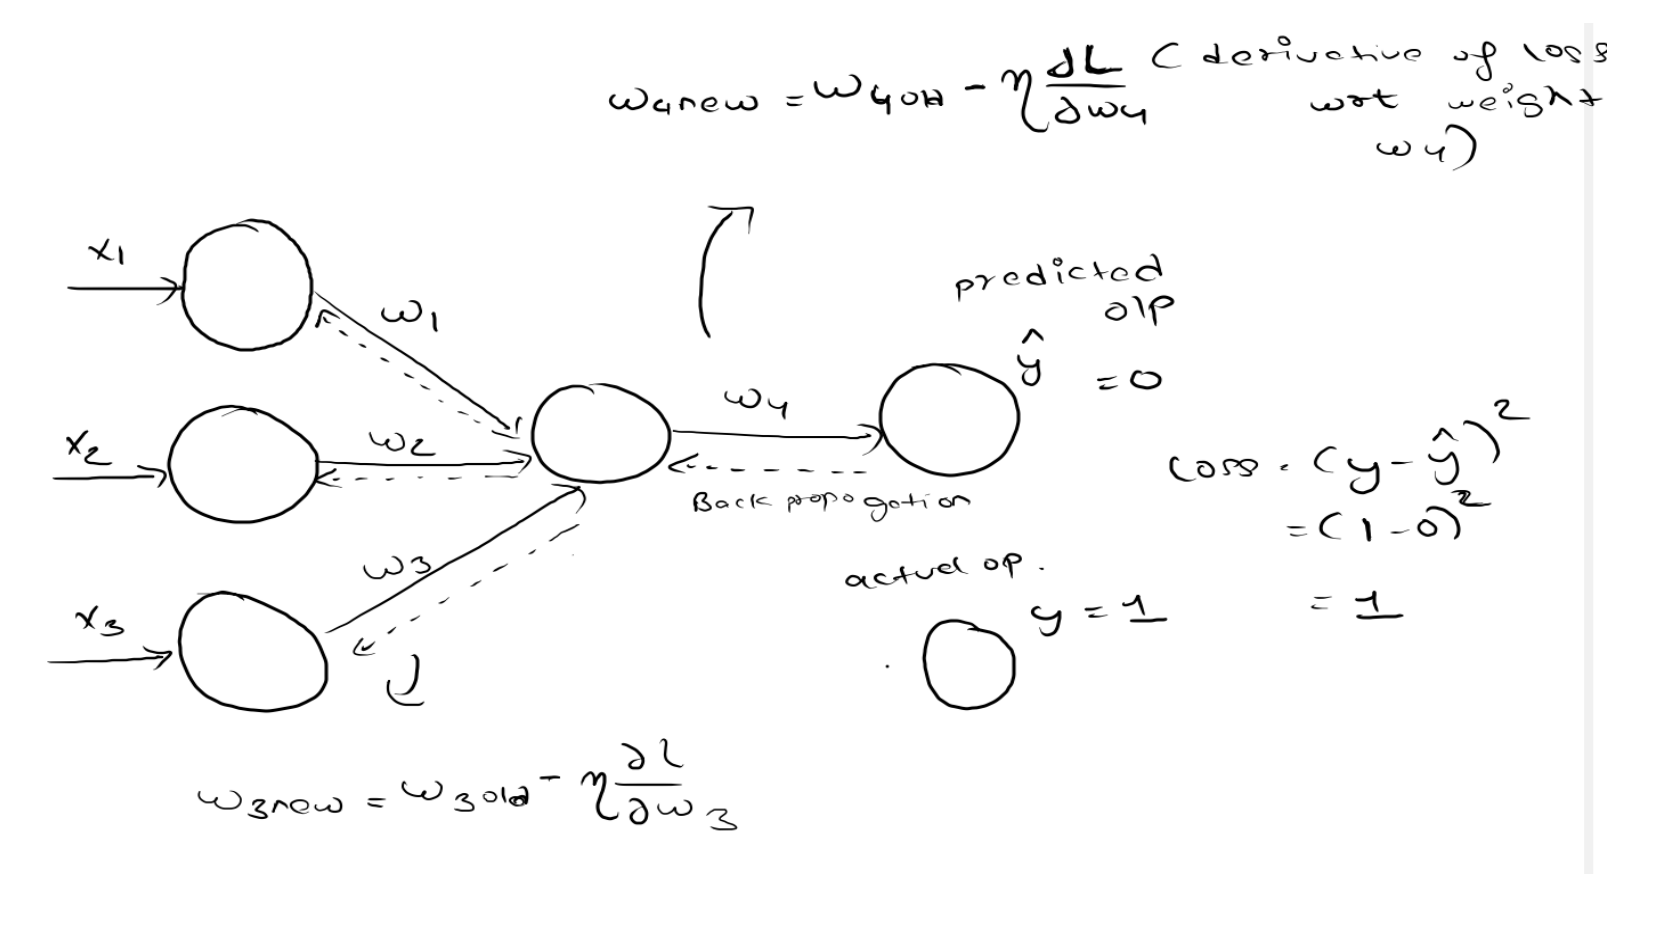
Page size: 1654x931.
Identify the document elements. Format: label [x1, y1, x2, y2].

picture [47, 23, 1607, 875]
